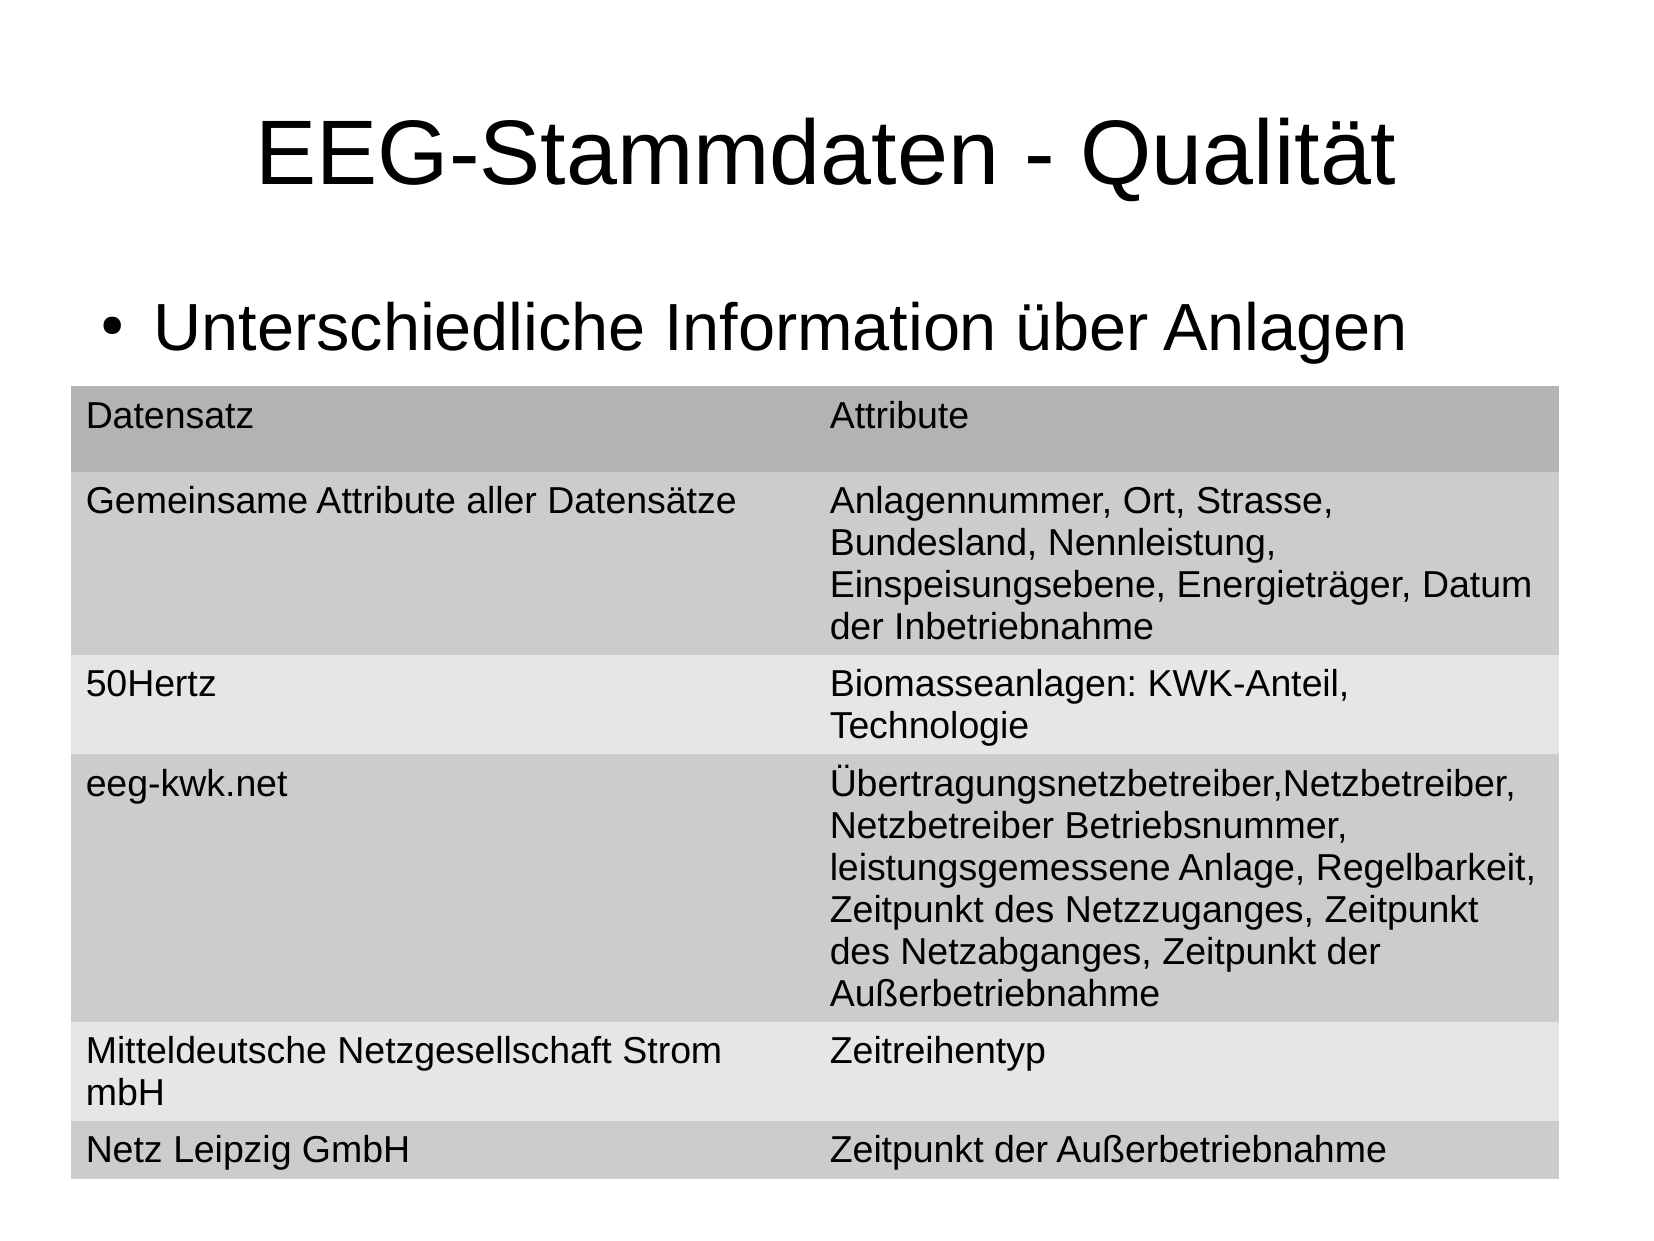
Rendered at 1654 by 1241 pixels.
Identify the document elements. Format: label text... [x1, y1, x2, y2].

table_cell Biomasseanlagen: KWK-Anteil, Technologie [815, 655, 1559, 754]
table_cell Gemeinsame Attribute aller Datensätze [71, 472, 815, 655]
table_header Datensatz [71, 386, 815, 472]
table_cell Zeitpunkt der Außerbetriebnahme [815, 1121, 1559, 1179]
table_cell eeg-kwk.net [71, 754, 815, 1022]
title EEG-Stammdaten - Qualität [82, 49, 1571, 257]
table_cell Übertragungsnetzbetreiber,Netzbetreiber, Netzbetreiber Betriebsnummer, leistungsgemessene Anlage, Regelbarkeit, Zeitpunkt des Netzzuganges, Zeitpunkt des Netzabganges, Zeitpunkt der Außerbetriebnahme [815, 754, 1559, 1022]
list Unterschiedliche Information über Anlagen [82, 290, 1571, 1010]
table_cell Zeitreihentyp [815, 1022, 1559, 1121]
table_cell Mitteldeutsche Netzgesellschaft Strom mbH [71, 1022, 815, 1121]
table_cell Netz Leipzig GmbH [71, 1121, 815, 1179]
table_header Attribute [815, 386, 1559, 472]
table_cell 50Hertz [71, 655, 815, 754]
table_cell Anlagennummer, Ort, Strasse, Bundesland, Nennleistung, Einspeisungsebene, Energieträger, Datum der Inbetriebnahme [815, 472, 1559, 655]
